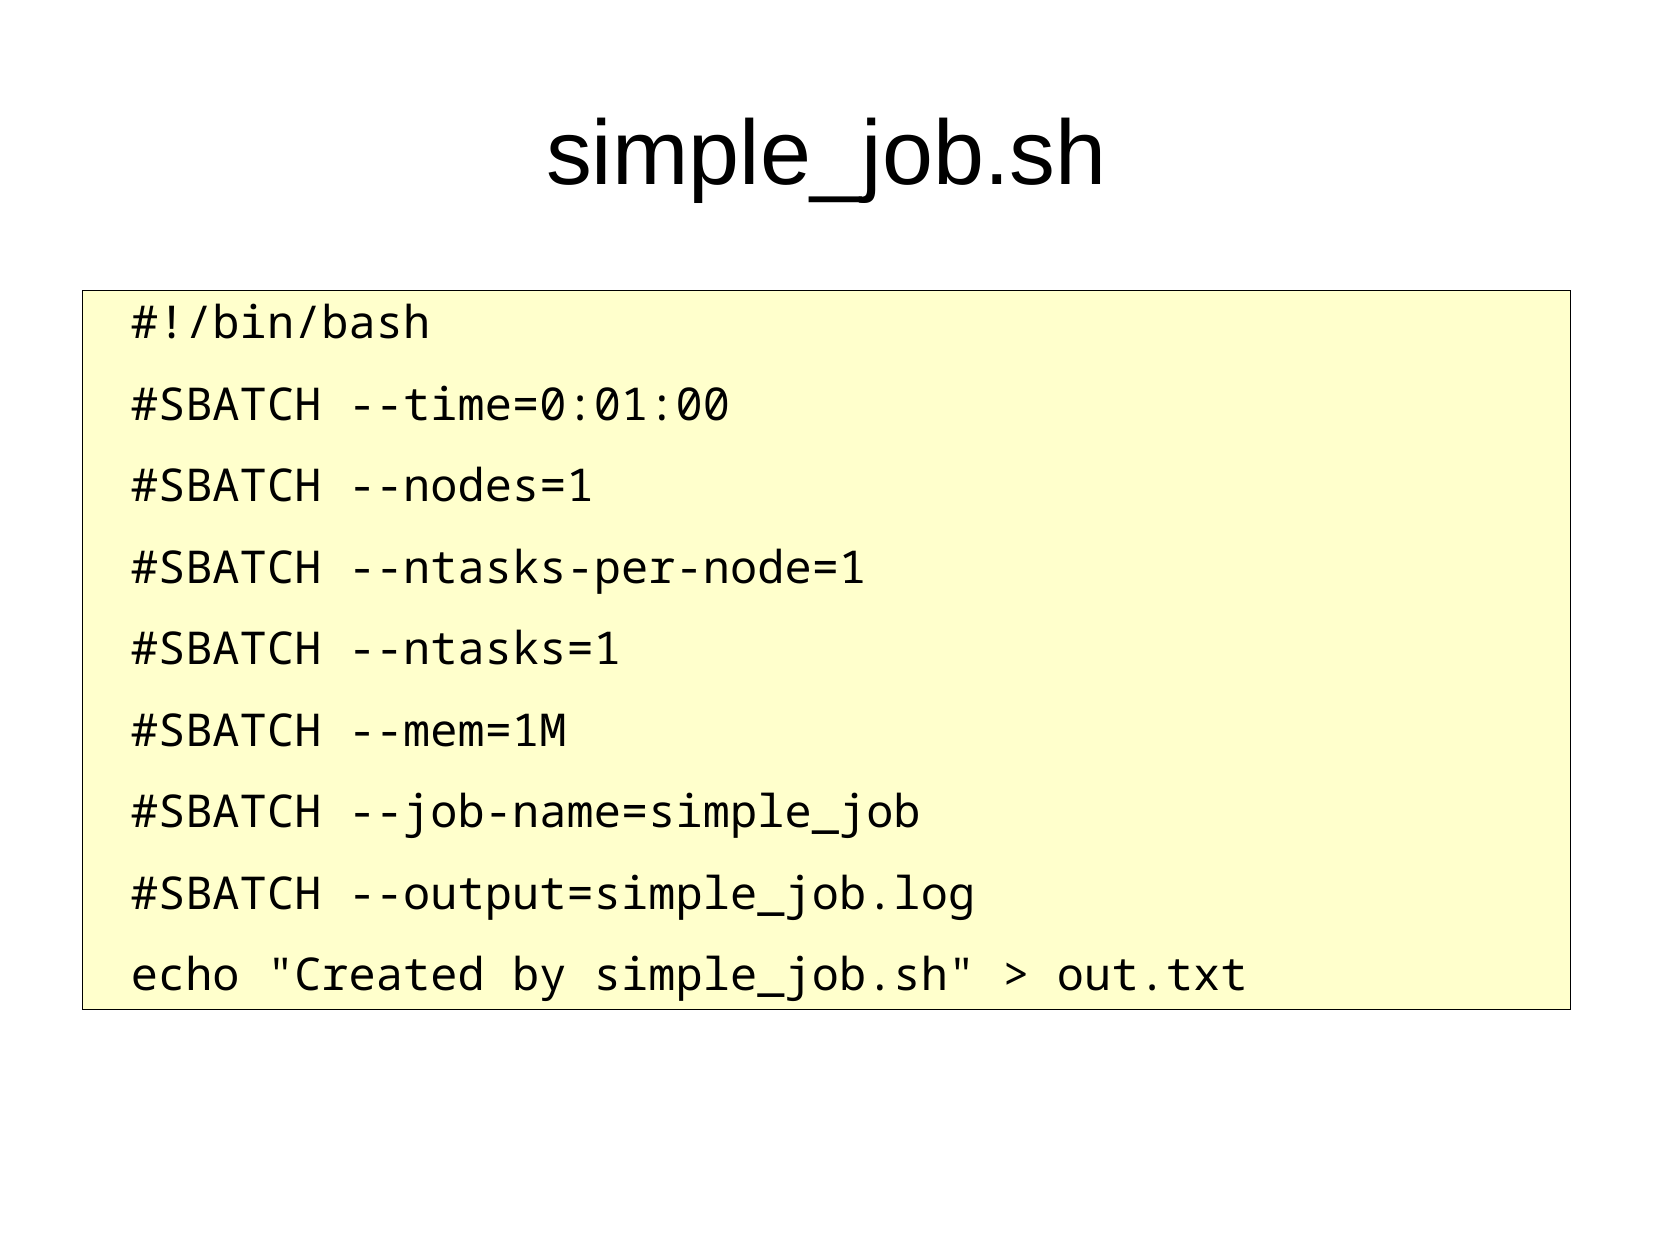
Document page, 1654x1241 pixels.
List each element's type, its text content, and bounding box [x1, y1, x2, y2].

list #!/bin/bash #SBATCH --time=0:01:00 #SBATCH --nodes=1 #SBATCH --ntasks-per-node=1 #SBATCH --ntasks=1 #SBATCH --mem=1M #SBATCH --job-name=simple_job #SBATCH --output=simple_job.log echo "Created by simple_job.sh" > out.txt [82, 290, 1571, 1010]
title simple_job.sh [82, 49, 1571, 257]
